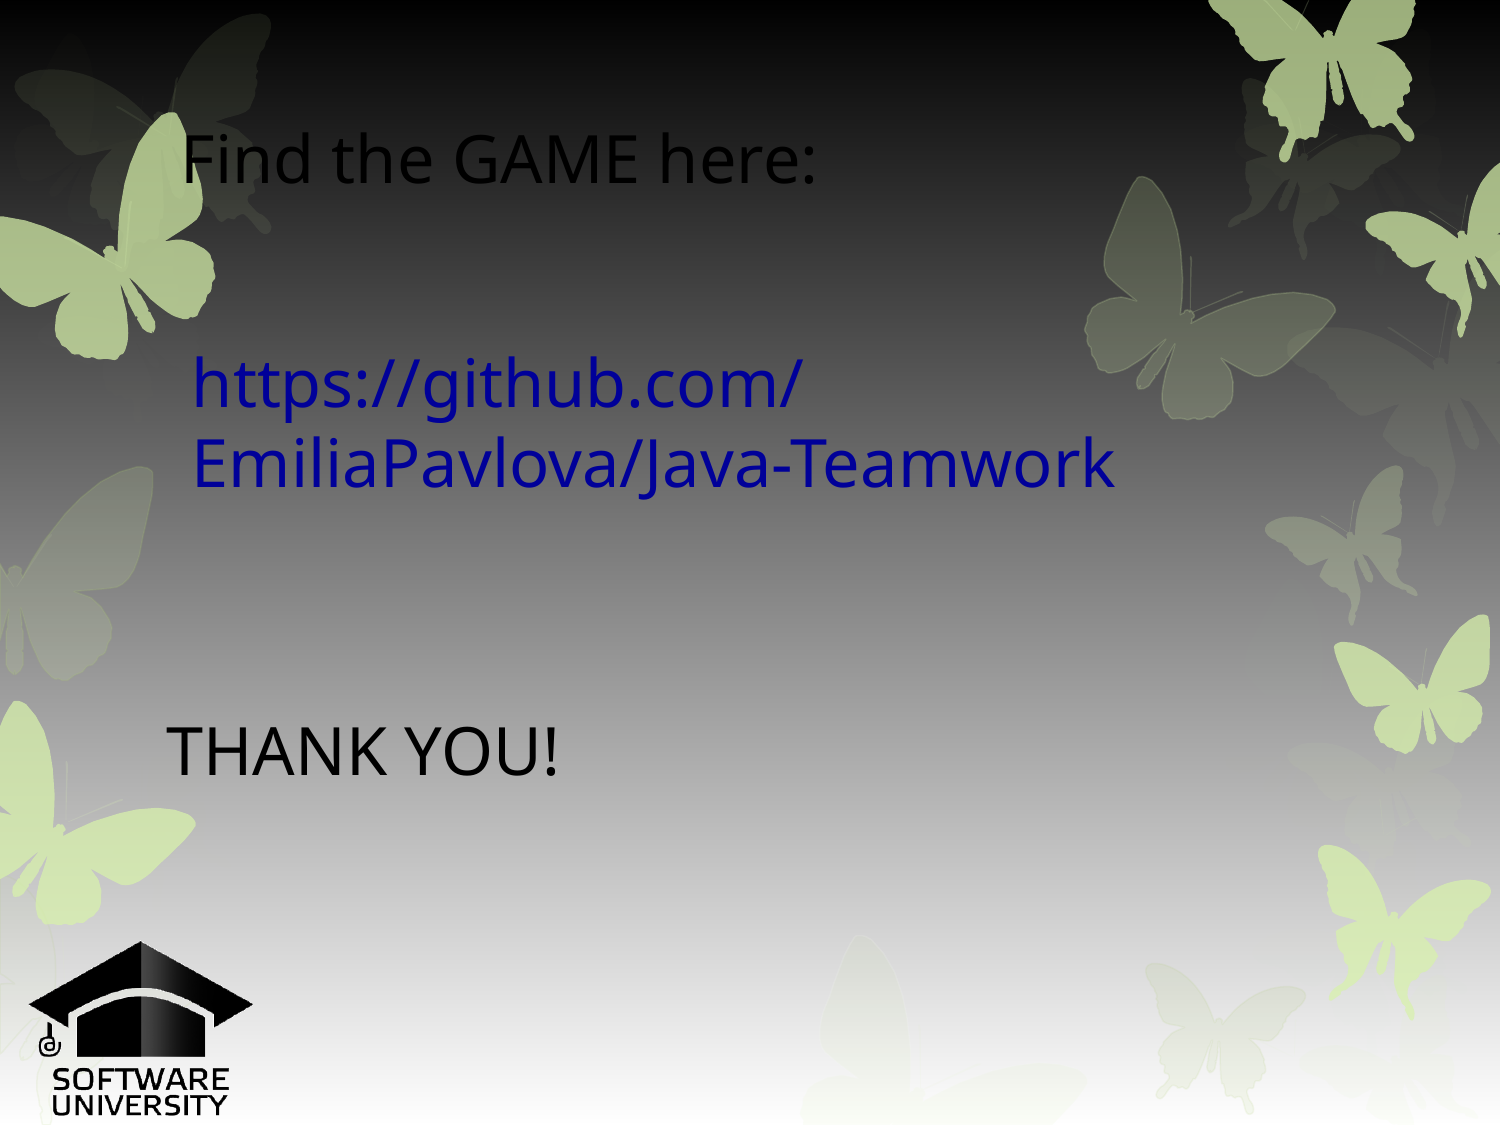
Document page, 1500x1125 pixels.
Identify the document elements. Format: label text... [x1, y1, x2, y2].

title Find the GAME here: [165, 81, 1335, 233]
title THANK YOU! [151, 673, 1321, 826]
title https://github.com/EmiliaPavlova/Java-Teamwork [176, 345, 1257, 497]
picture [28, 940, 253, 1116]
